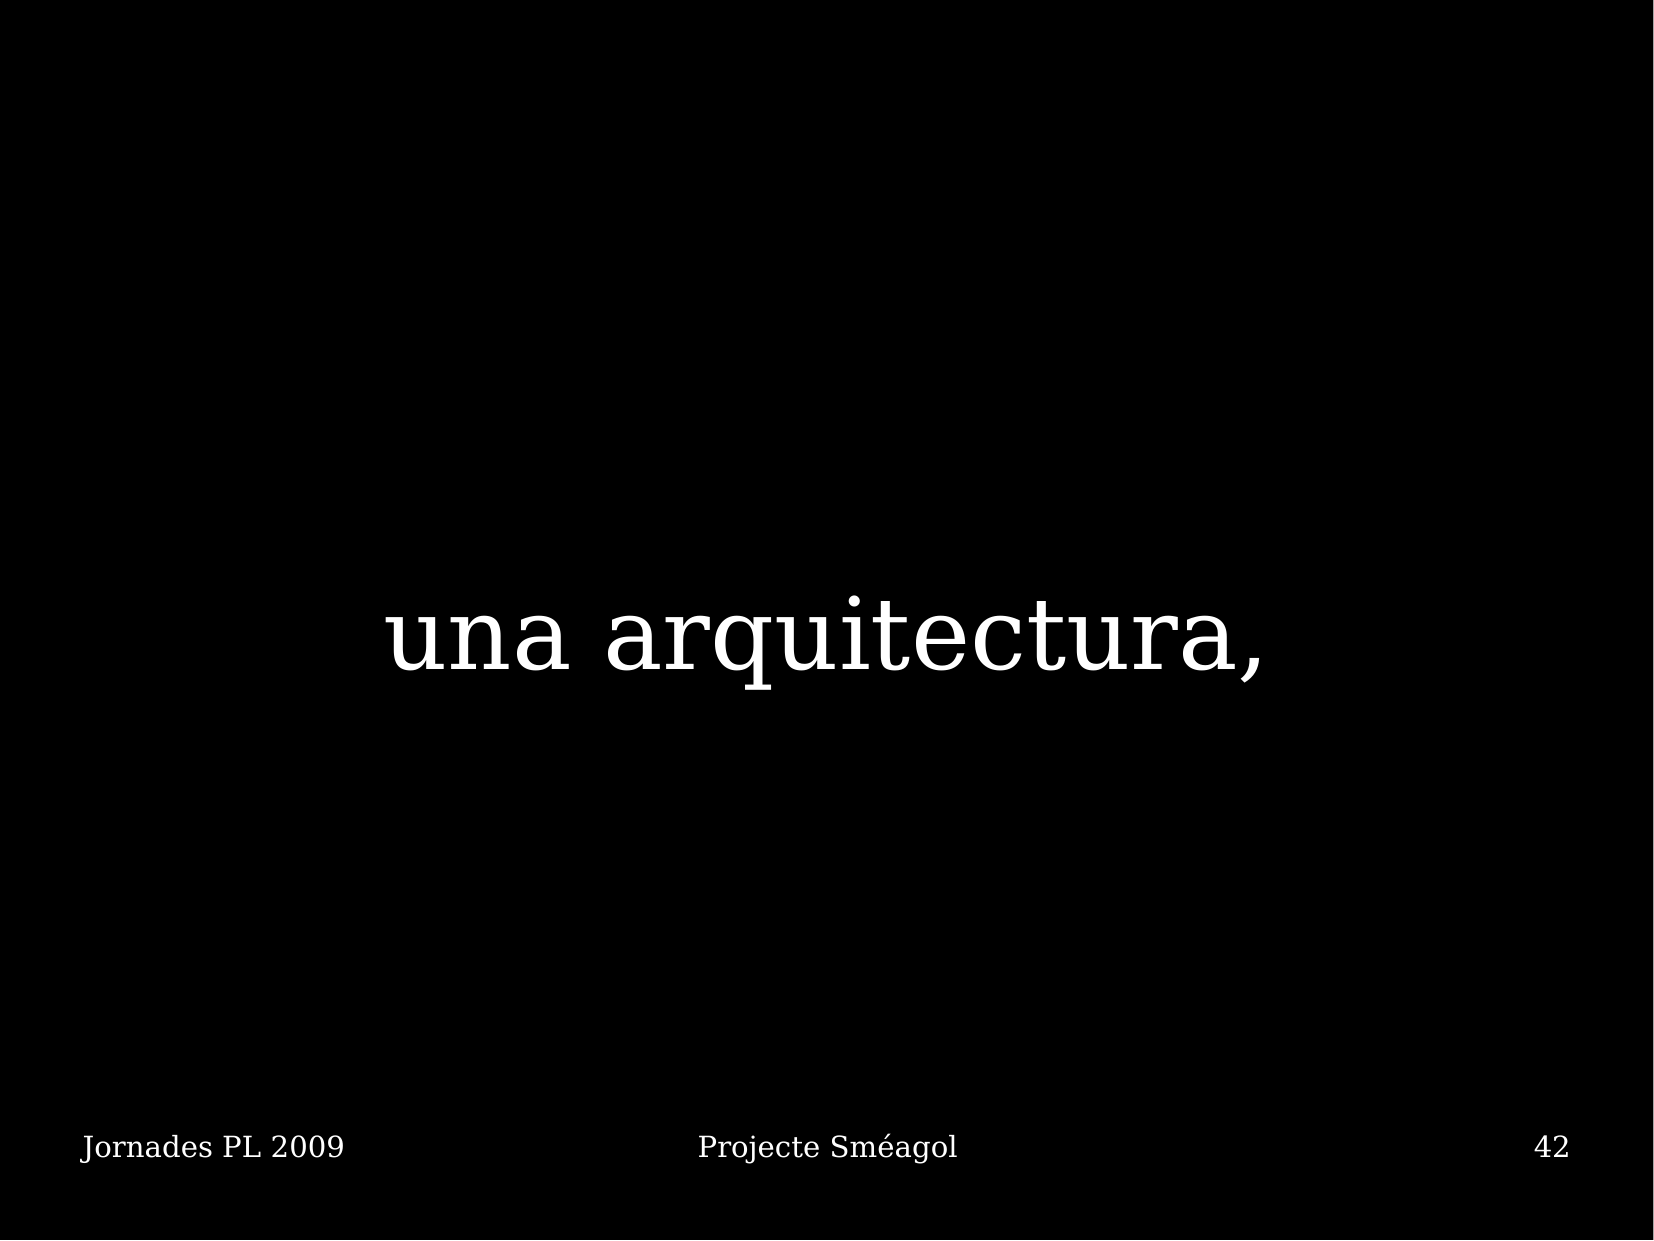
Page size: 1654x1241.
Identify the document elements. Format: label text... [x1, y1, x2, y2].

title una arquitectura, [59, 529, 1595, 711]
